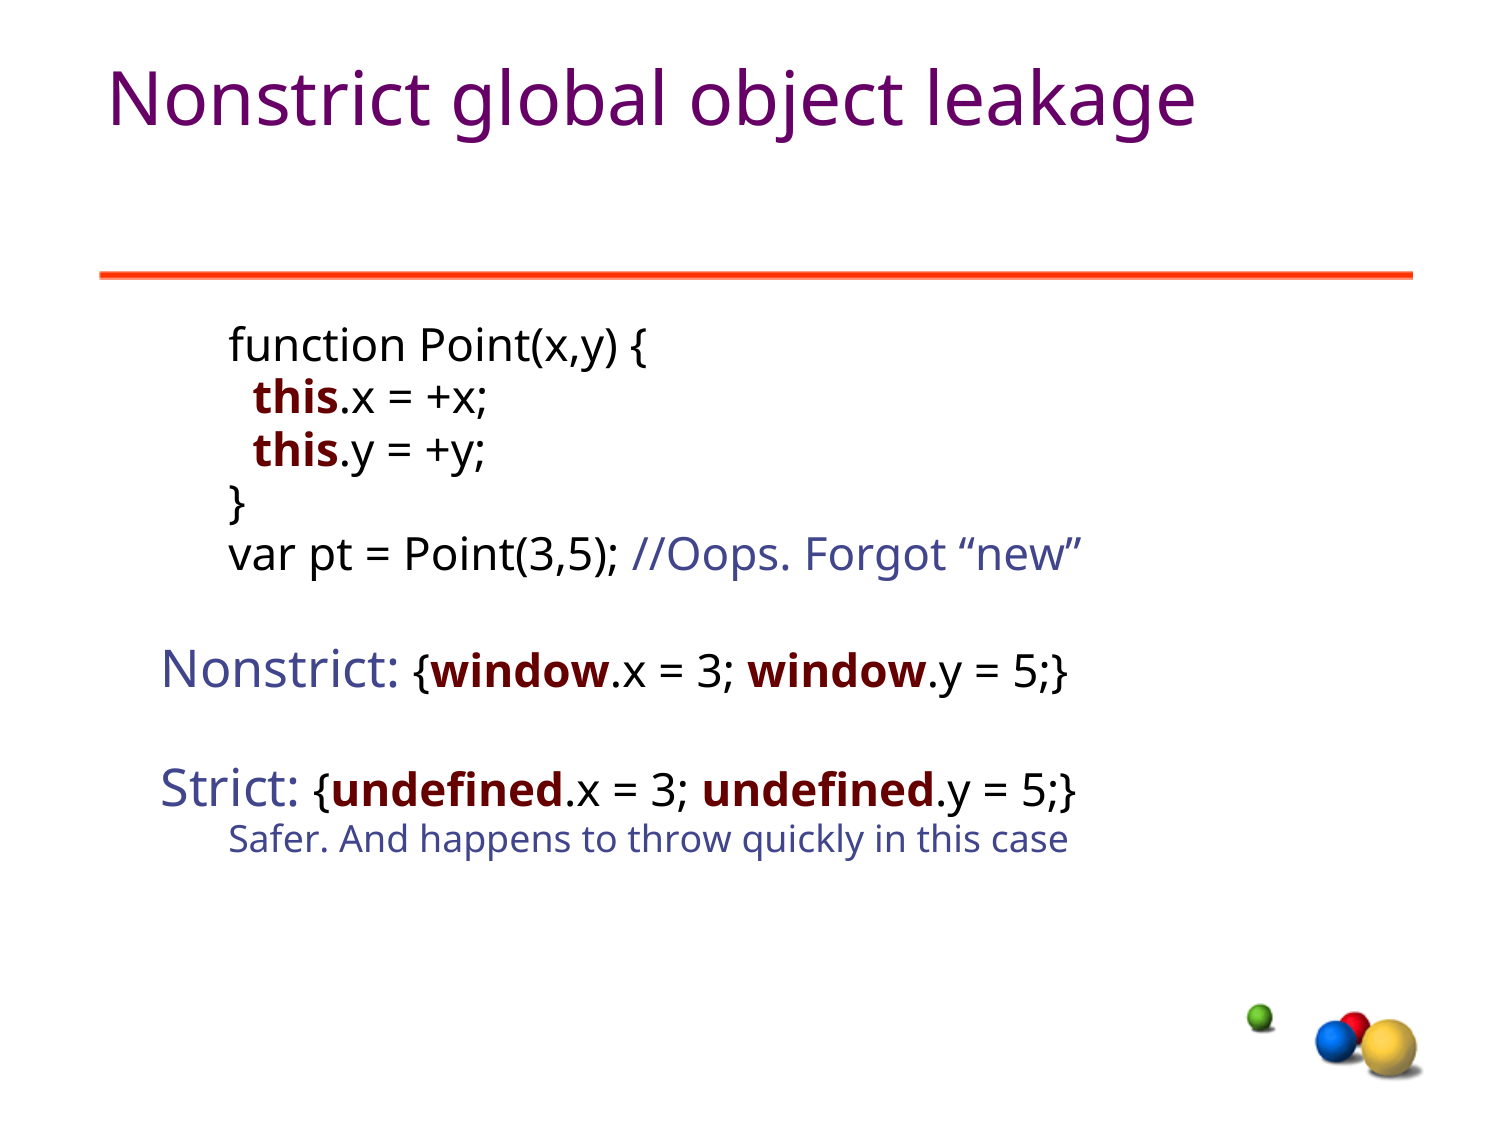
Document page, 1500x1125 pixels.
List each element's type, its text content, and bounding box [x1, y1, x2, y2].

picture [99, 271, 1413, 280]
title Nonstrict global object leakage [106, 57, 1369, 231]
picture [1224, 999, 1449, 1083]
subtitle function Point(x,y) { this.x = +x; this.y = +y; } var pt = Point(3,5); //Oops. Forgot “new” Nonstrict: {window.x = 3; window.y = 5;} Strict: {undefined.x = 3; undefined.y = 5;} Safer. And happens to throw quickly in this case [144, 320, 1407, 1026]
